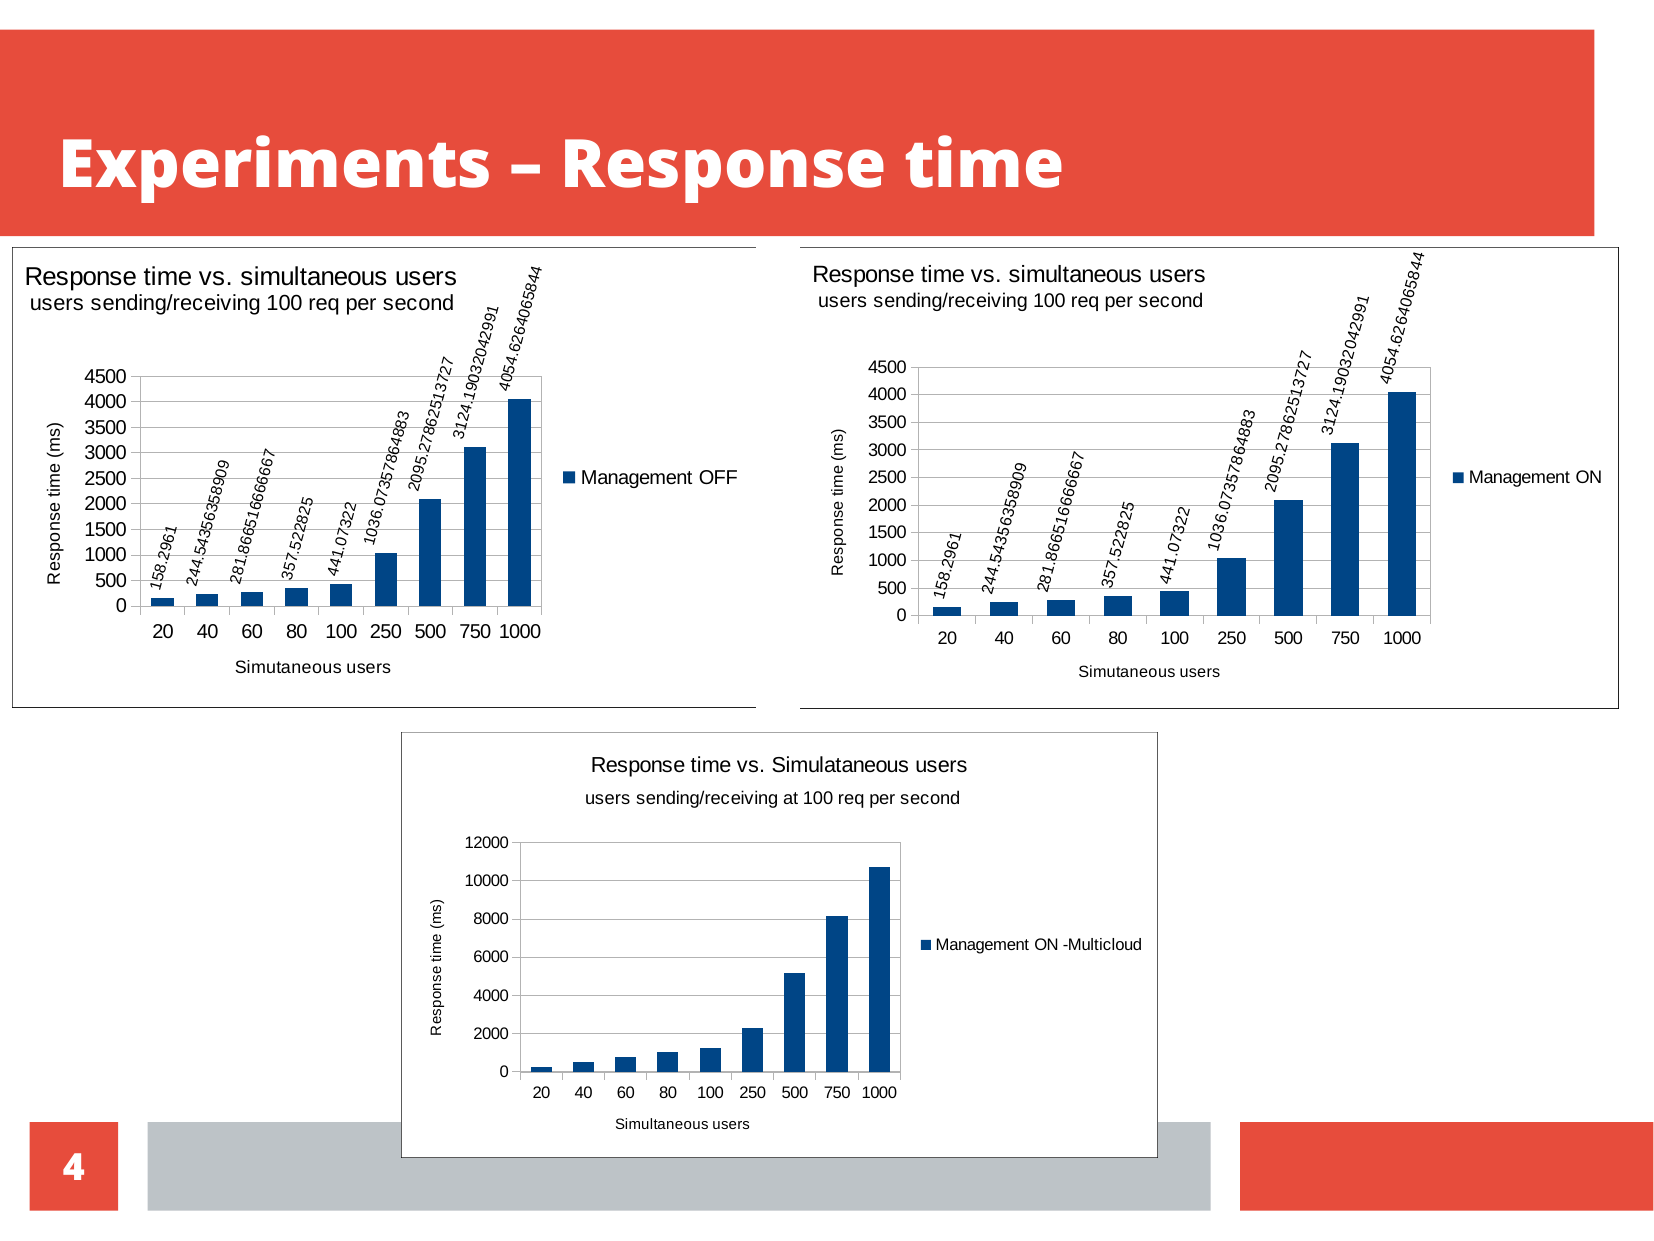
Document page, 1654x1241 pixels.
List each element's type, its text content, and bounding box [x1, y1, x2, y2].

title Experiments – Response time [59, 59, 1595, 207]
chart [12, 247, 756, 708]
chart [800, 247, 1619, 709]
chart [401, 732, 1158, 1158]
